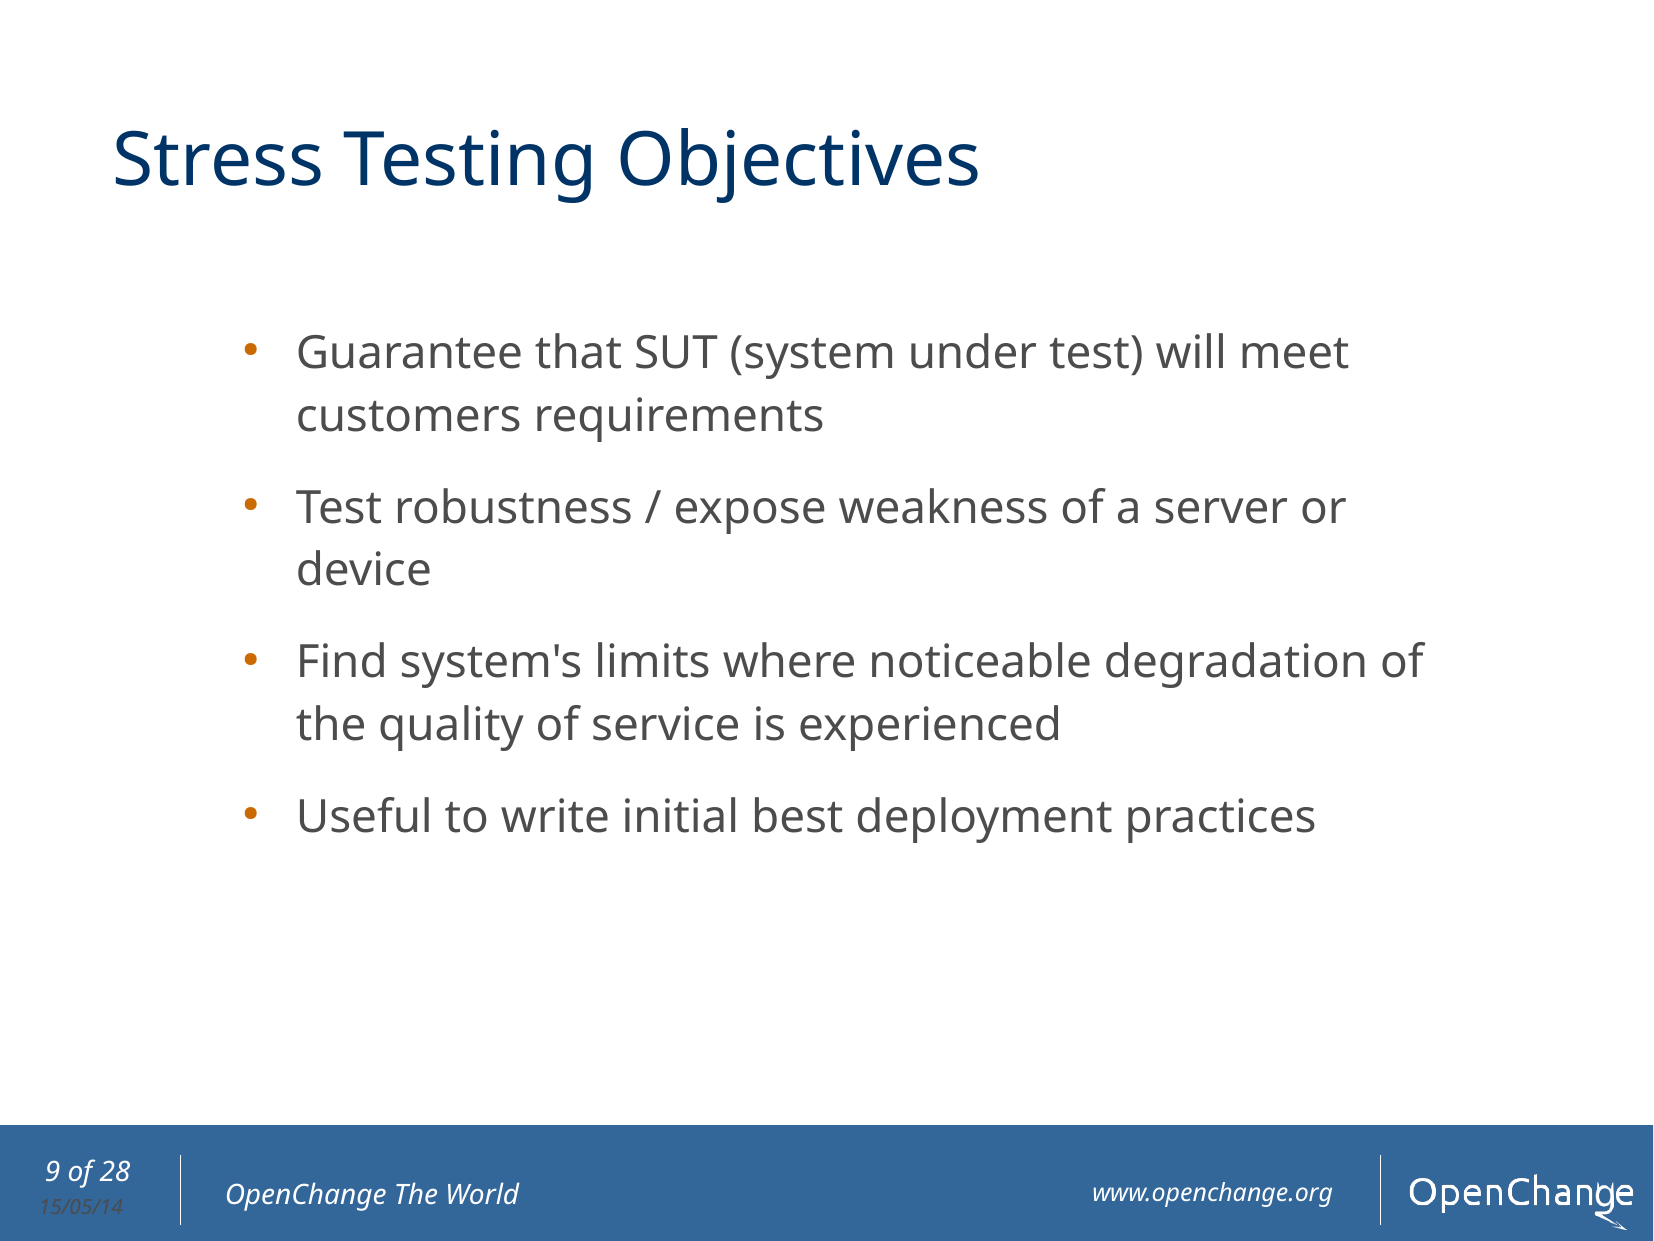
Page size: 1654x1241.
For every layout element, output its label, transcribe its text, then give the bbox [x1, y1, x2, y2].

list Guarantee that SUT (system under test) will meet customers requirements Test robustness / expose weakness of a server or device Find system's limits where noticeable degradation of the quality of service is experienced Useful to write initial best deployment practices [225, 319, 1486, 1040]
title Stress Testing Objectives [112, 105, 1523, 208]
picture [1407, 1167, 1654, 1230]
